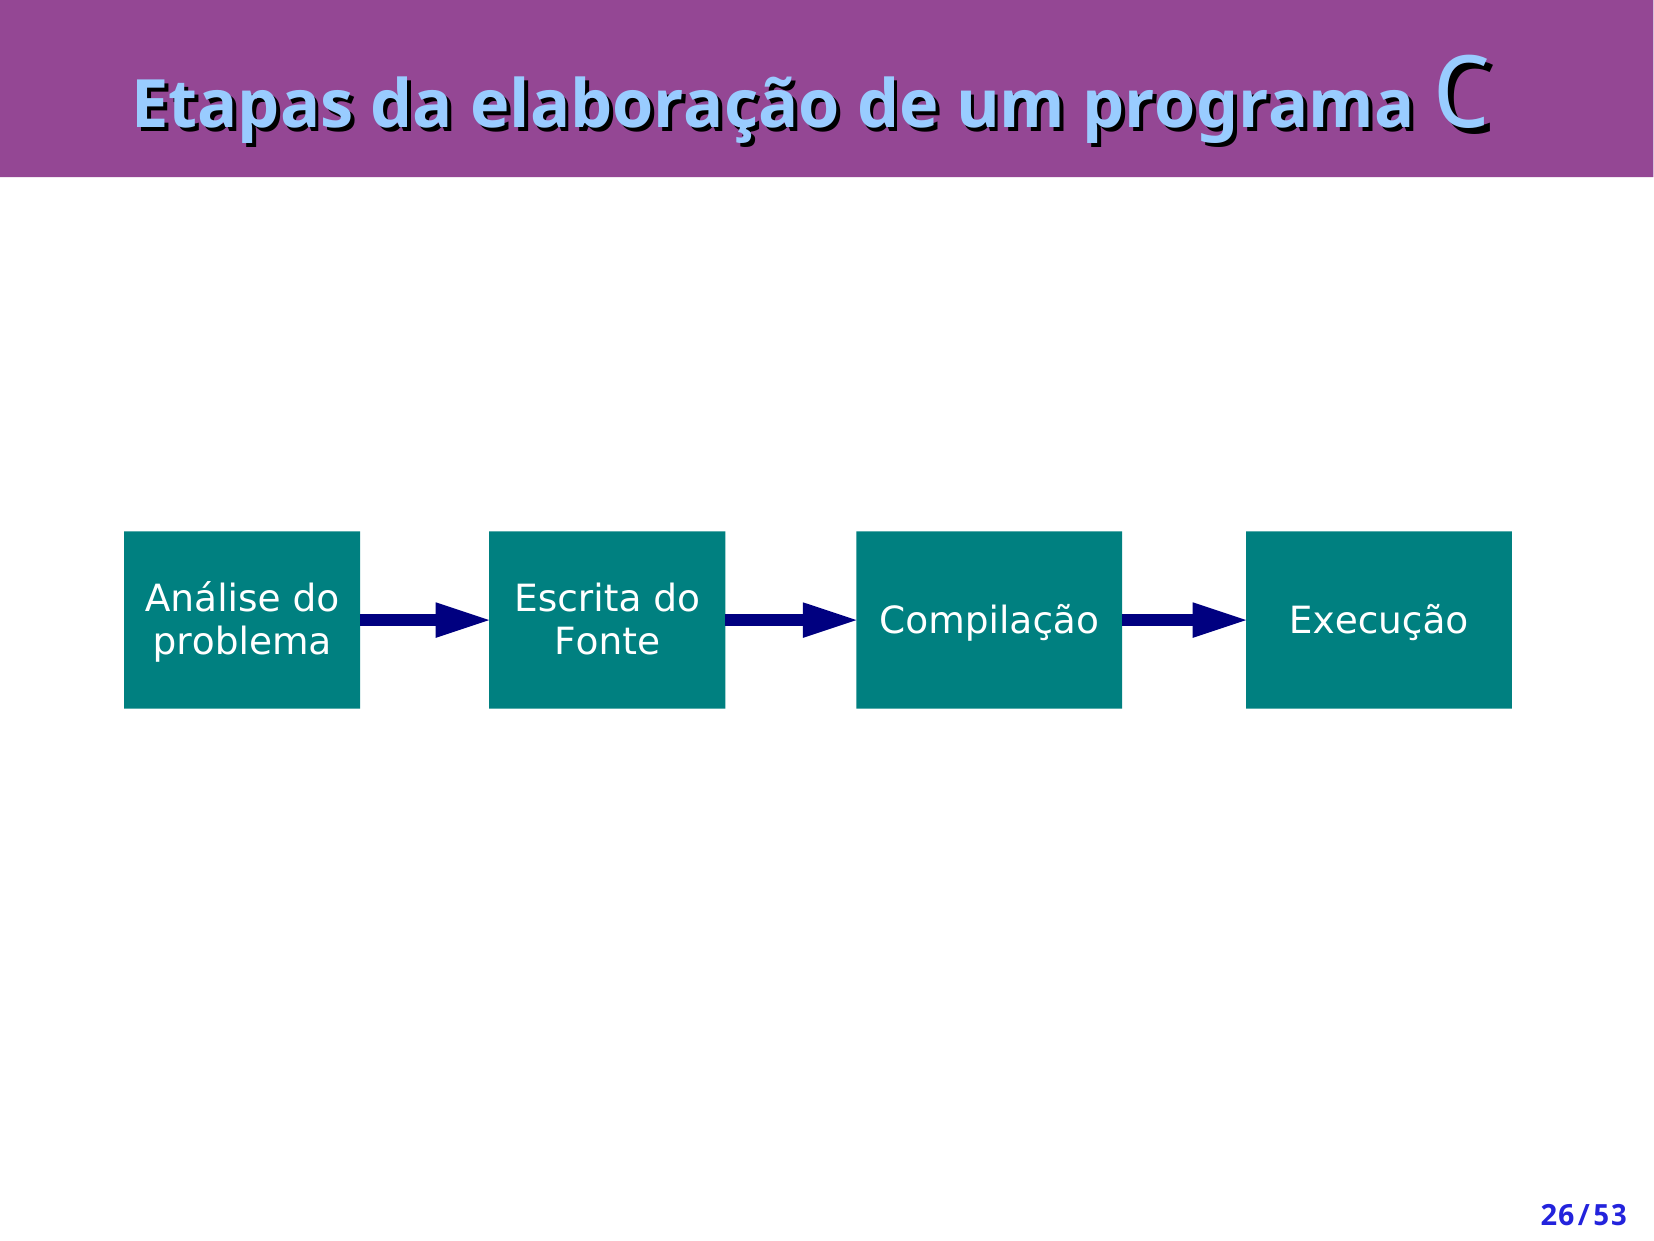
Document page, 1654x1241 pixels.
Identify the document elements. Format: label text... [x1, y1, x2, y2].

title Etapas da elaboração de um programa C [0, 0, 1654, 178]
text_box Escrita do Fonte [489, 531, 726, 709]
text_box Análise do problema [124, 531, 361, 709]
text_box Compilação [856, 531, 1123, 709]
text_box Execução [1246, 531, 1512, 709]
